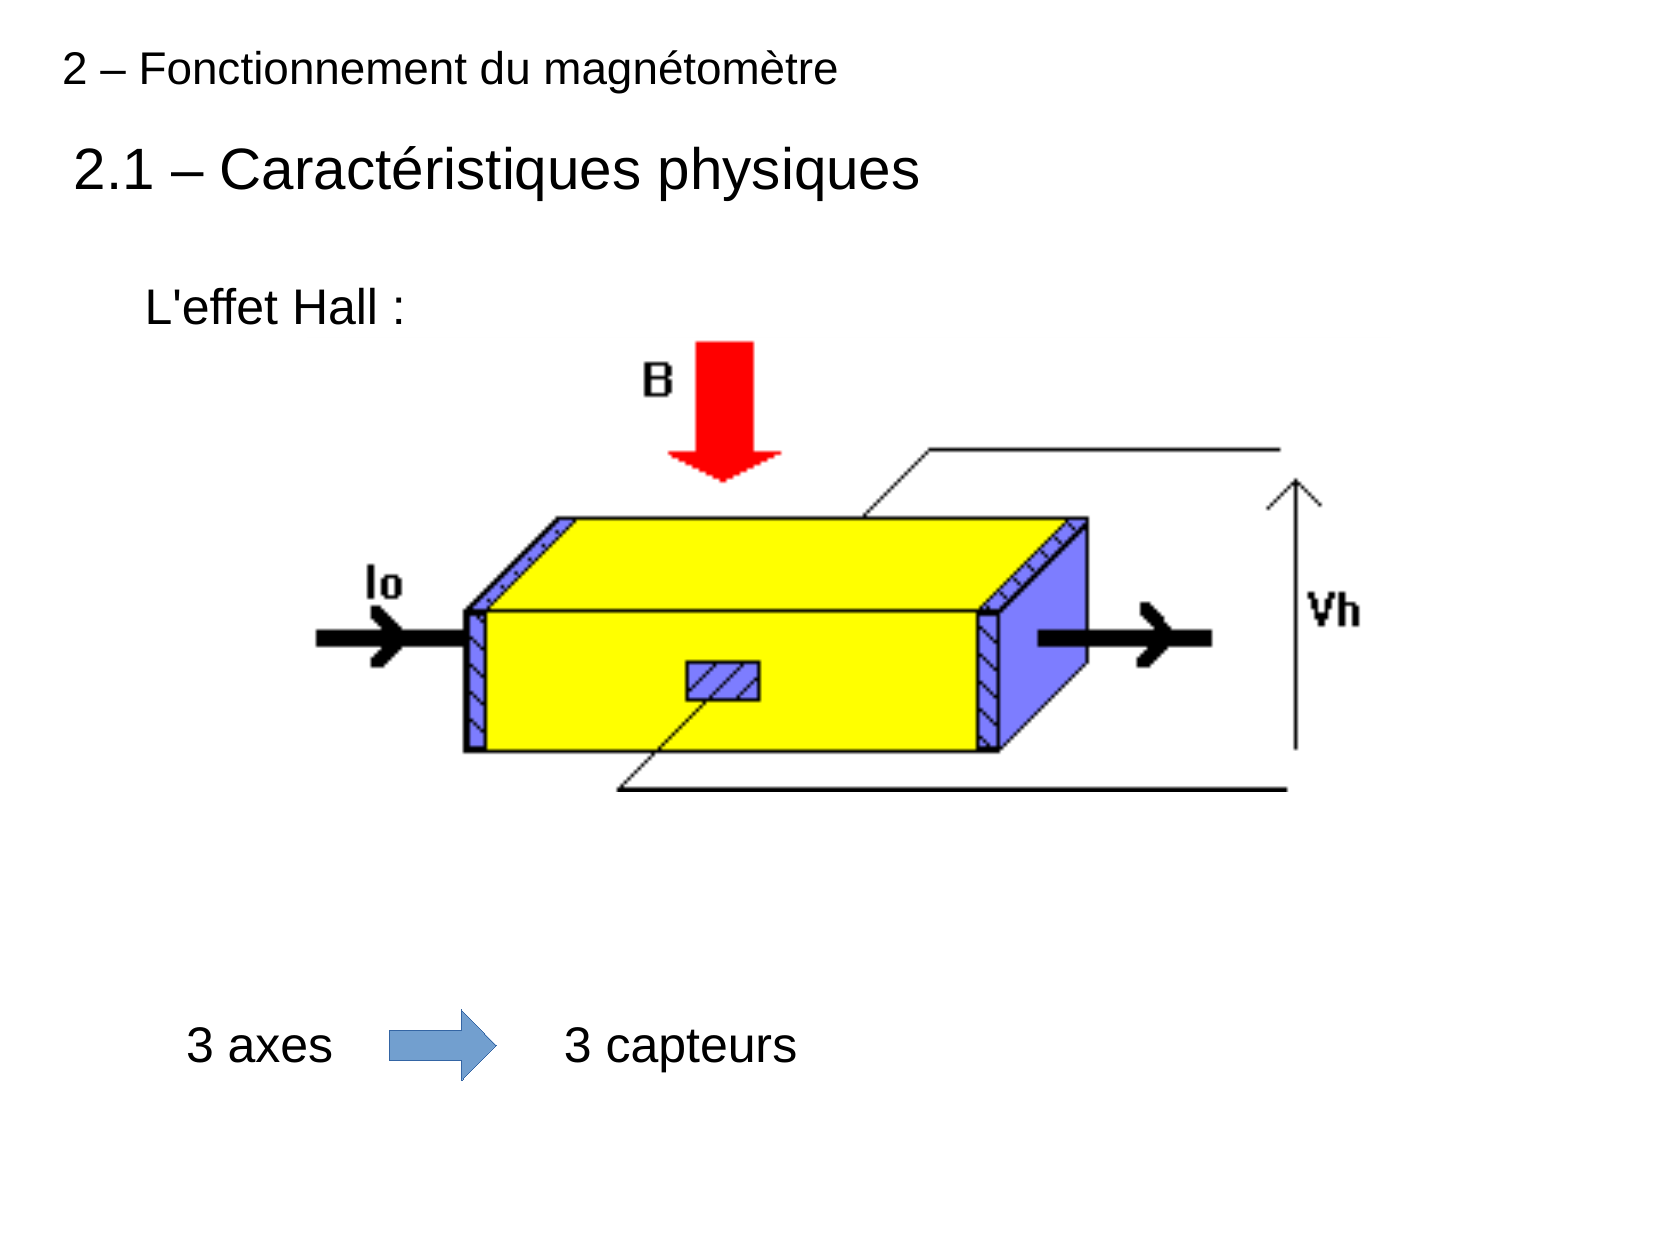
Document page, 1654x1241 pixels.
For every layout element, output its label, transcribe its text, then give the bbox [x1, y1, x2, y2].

text_box 2.1 – Caractéristiques physiques [59, 129, 937, 210]
text_box L'effet Hall : [129, 271, 422, 343]
text_box 3 axes [171, 1009, 348, 1081]
text_box [389, 1009, 497, 1081]
text_box 2 – Fonctionnement du magnétomètre [47, 35, 855, 102]
text_box 3 capteurs [549, 1009, 813, 1081]
picture [307, 336, 1391, 792]
